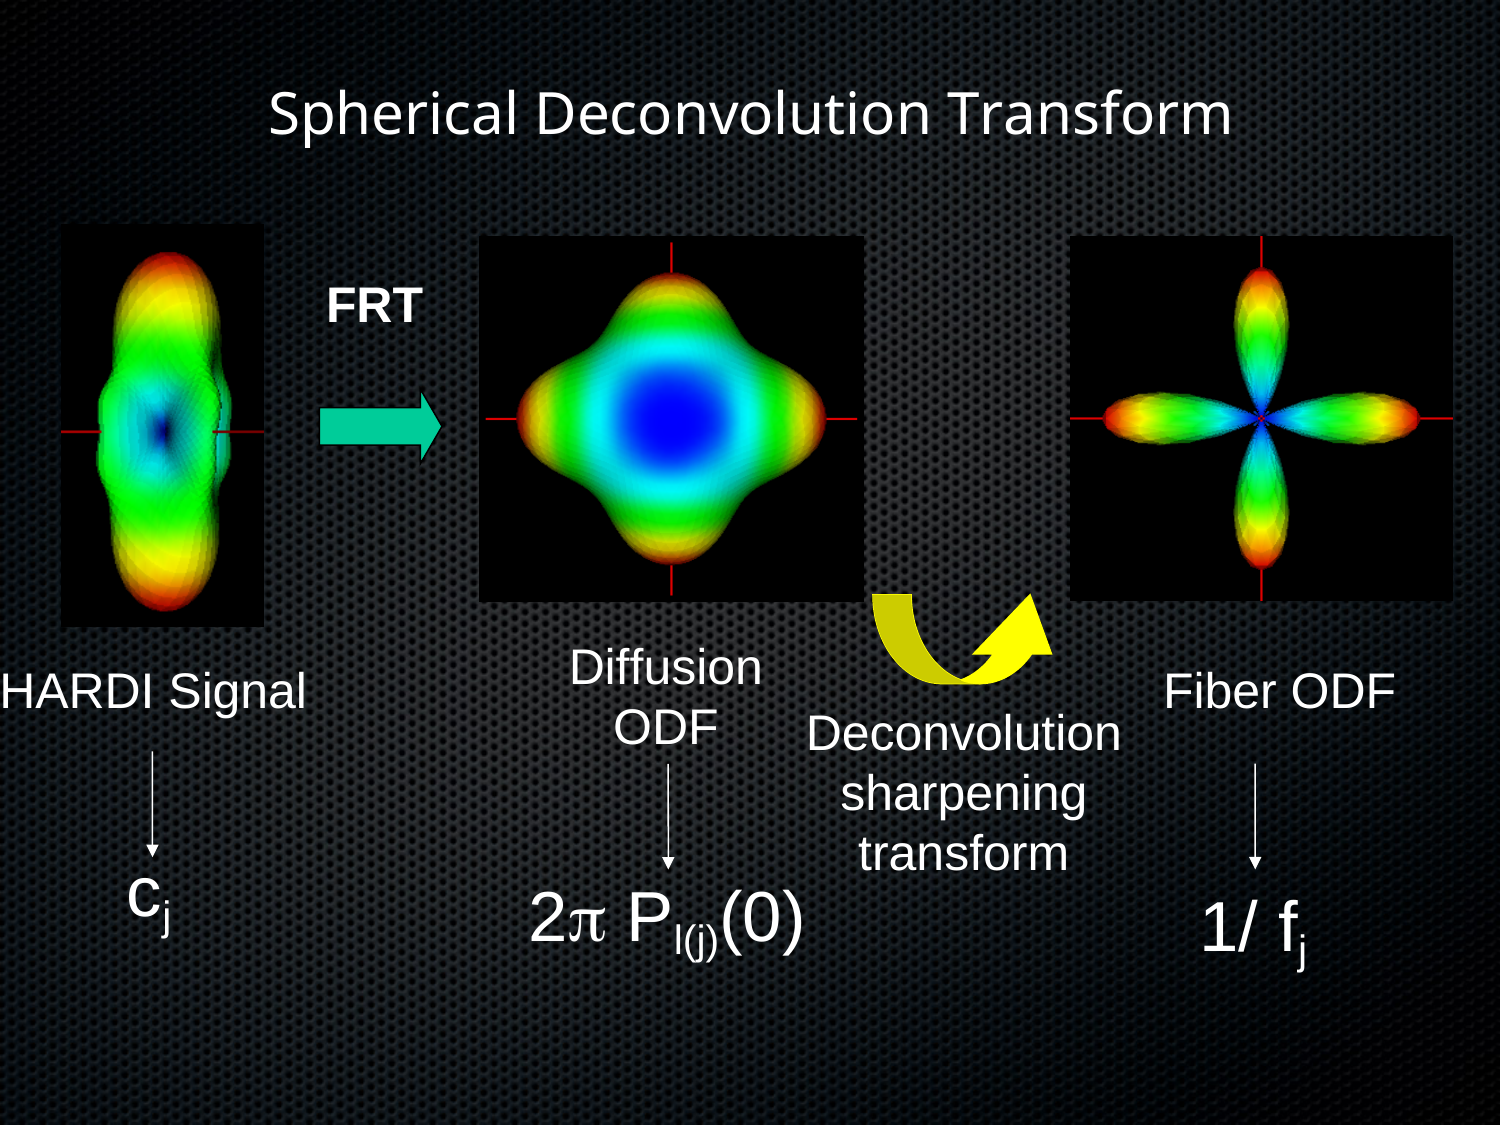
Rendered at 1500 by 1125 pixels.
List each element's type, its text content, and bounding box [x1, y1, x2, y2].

text_box Deconvolution sharpening transform [796, 700, 1132, 881]
text_box [872, 594, 968, 684]
text_box 1/ fj [1190, 880, 1317, 973]
text_box 2π Pl(j)(0) [519, 870, 816, 964]
text_box HARDI Signal [0, 658, 317, 719]
text_box FRT [316, 272, 433, 333]
text_box Diffusion ODF [559, 634, 773, 755]
text_box Fiber ODF [1153, 658, 1406, 719]
text_box cj [117, 846, 181, 939]
picture [0, 0, 1500, 1125]
text_box [963, 594, 1052, 684]
text_box Spherical Deconvolution Transform [253, 68, 1312, 154]
